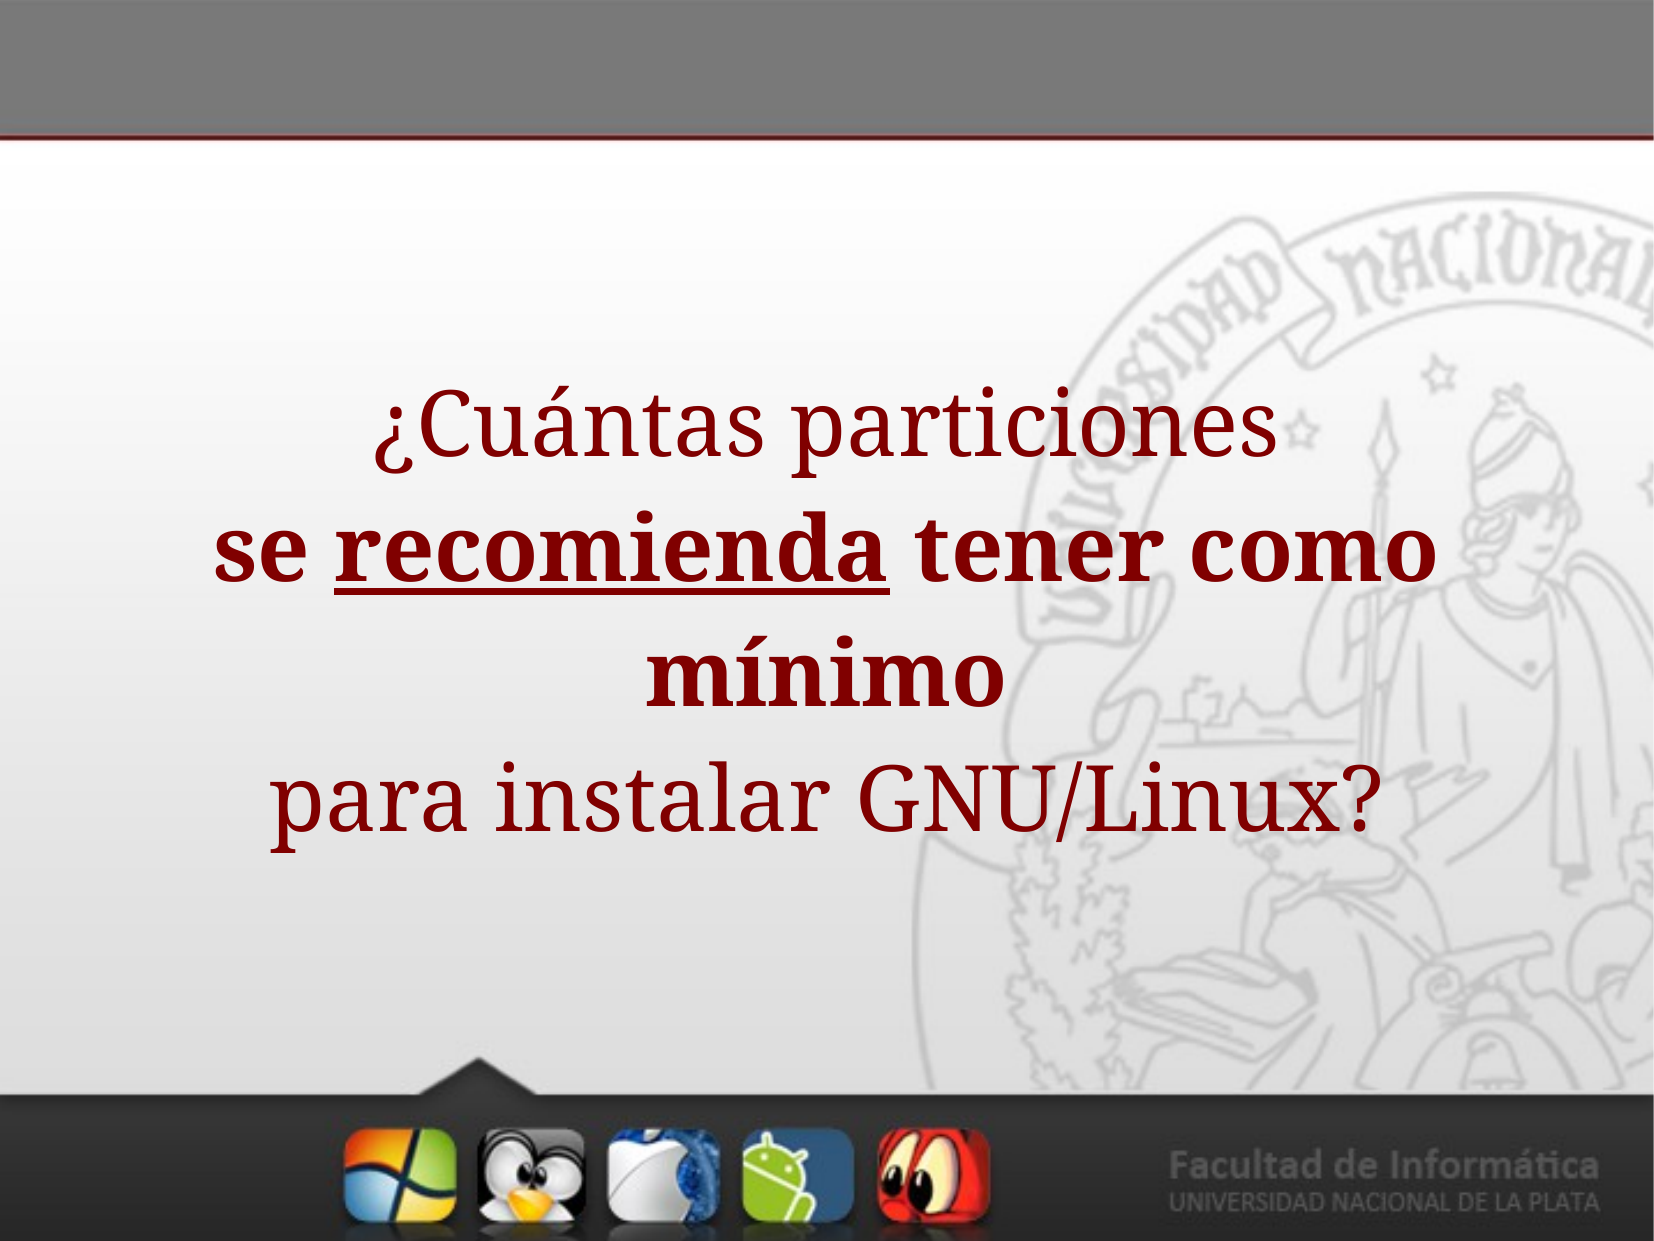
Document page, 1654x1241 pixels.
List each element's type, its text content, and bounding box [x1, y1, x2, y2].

subtitle ¿Cuántas particiones se recomienda tener como mínimo para instalar GNU/Linux? [82, 153, 1571, 1063]
picture [0, 0, 1654, 1241]
